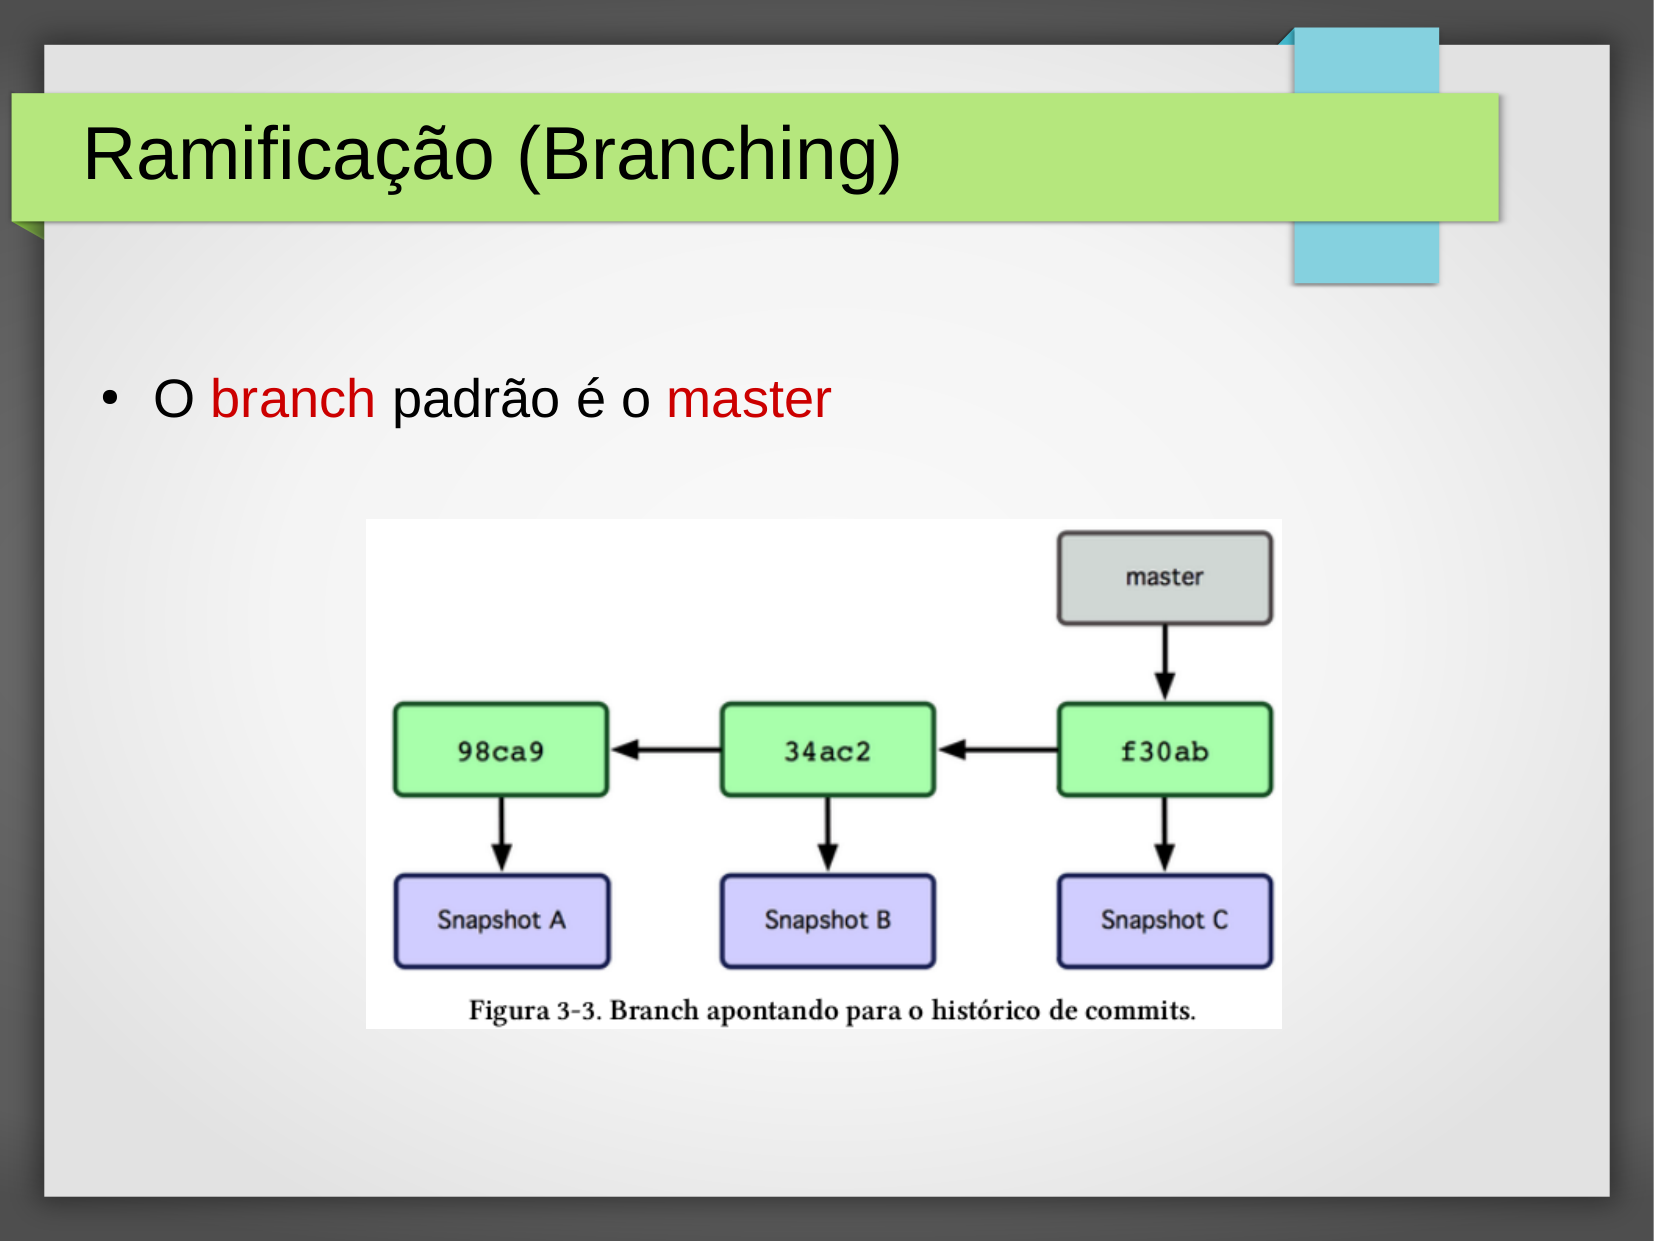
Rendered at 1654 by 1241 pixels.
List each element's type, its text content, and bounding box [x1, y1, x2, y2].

picture [0, 0, 1654, 1241]
list O branch padrão é o master [82, 366, 1571, 432]
title Ramificação (Branching) [82, 94, 1264, 213]
